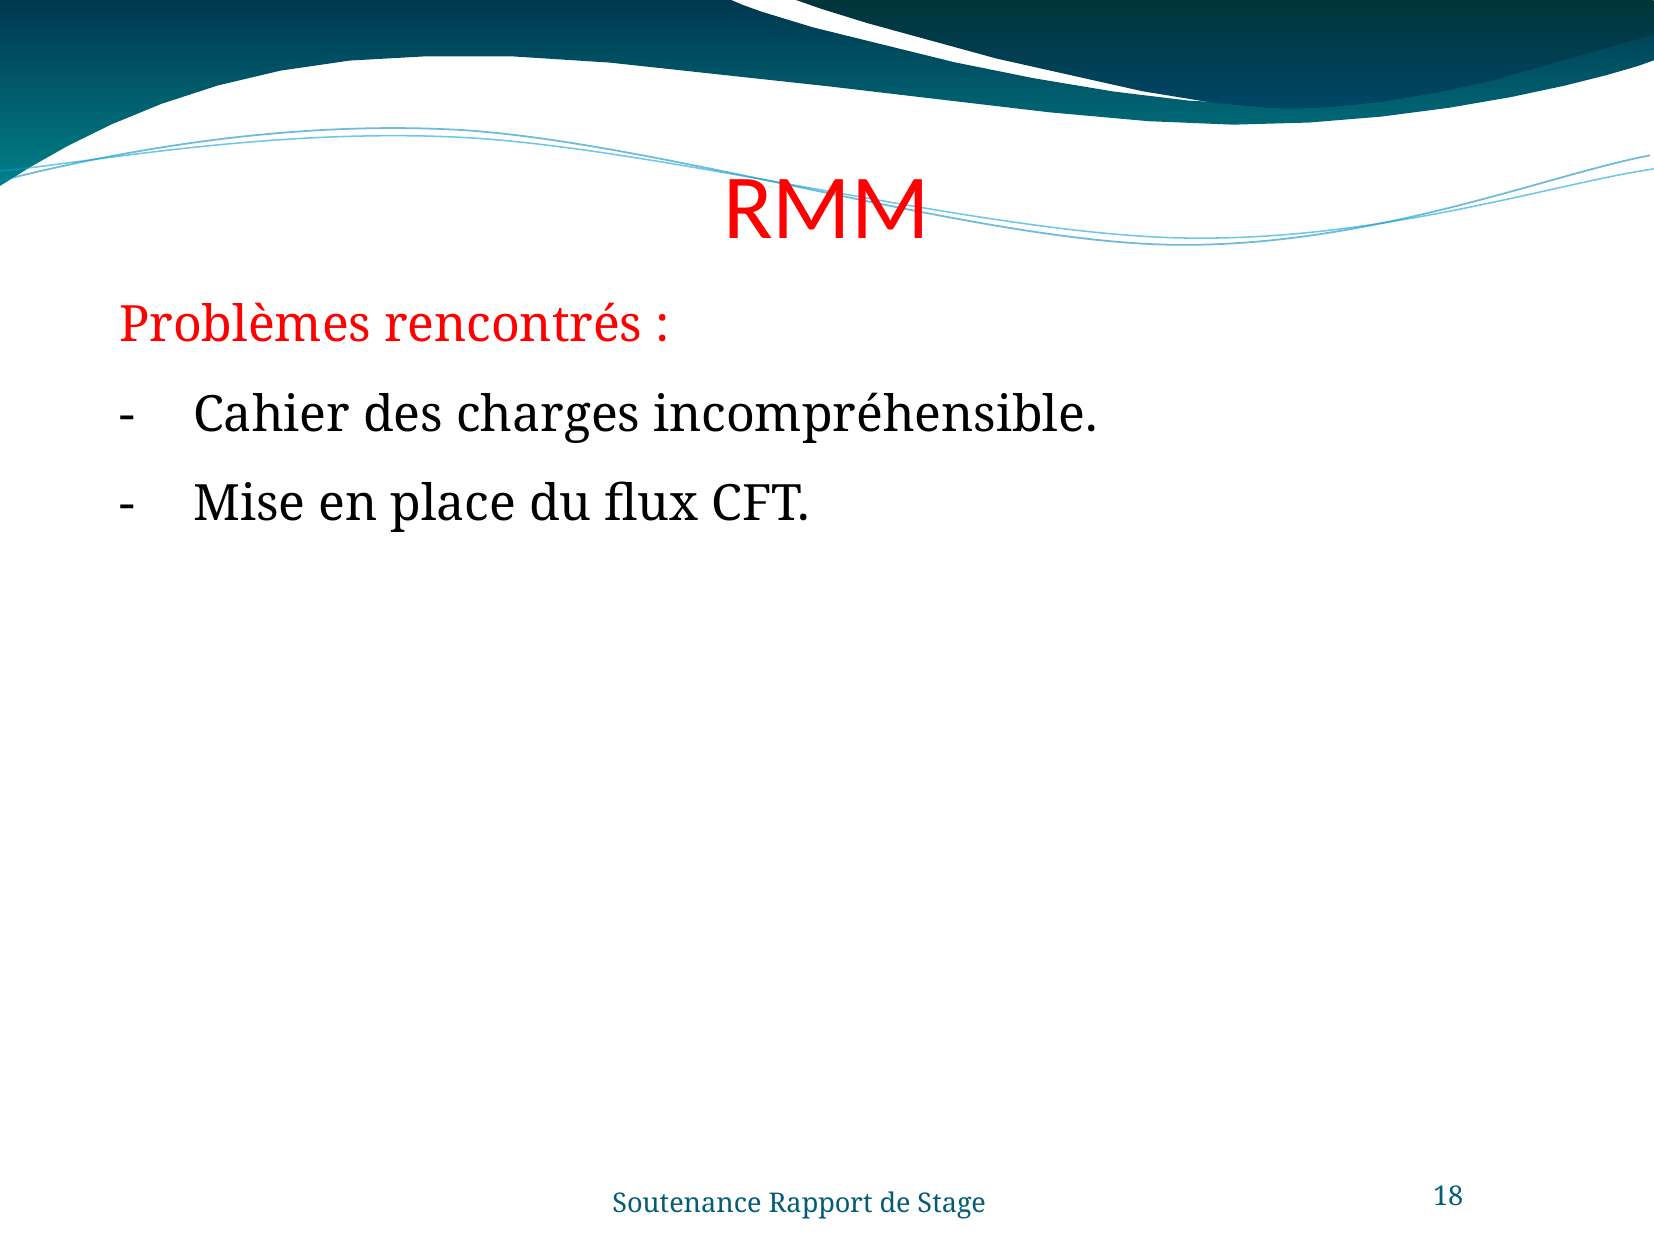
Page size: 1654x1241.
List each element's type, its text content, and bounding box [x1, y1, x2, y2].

text_box Soutenance Rapport de Stage [496, 1151, 1103, 1218]
text_box <numéro> [1433, 1149, 1571, 1216]
list Problèmes rencontrés : - Cahier des charges incompréhensible. - Mise en place du flux CFT. [67, 283, 1607, 1075]
title RMM [82, 49, 1571, 257]
